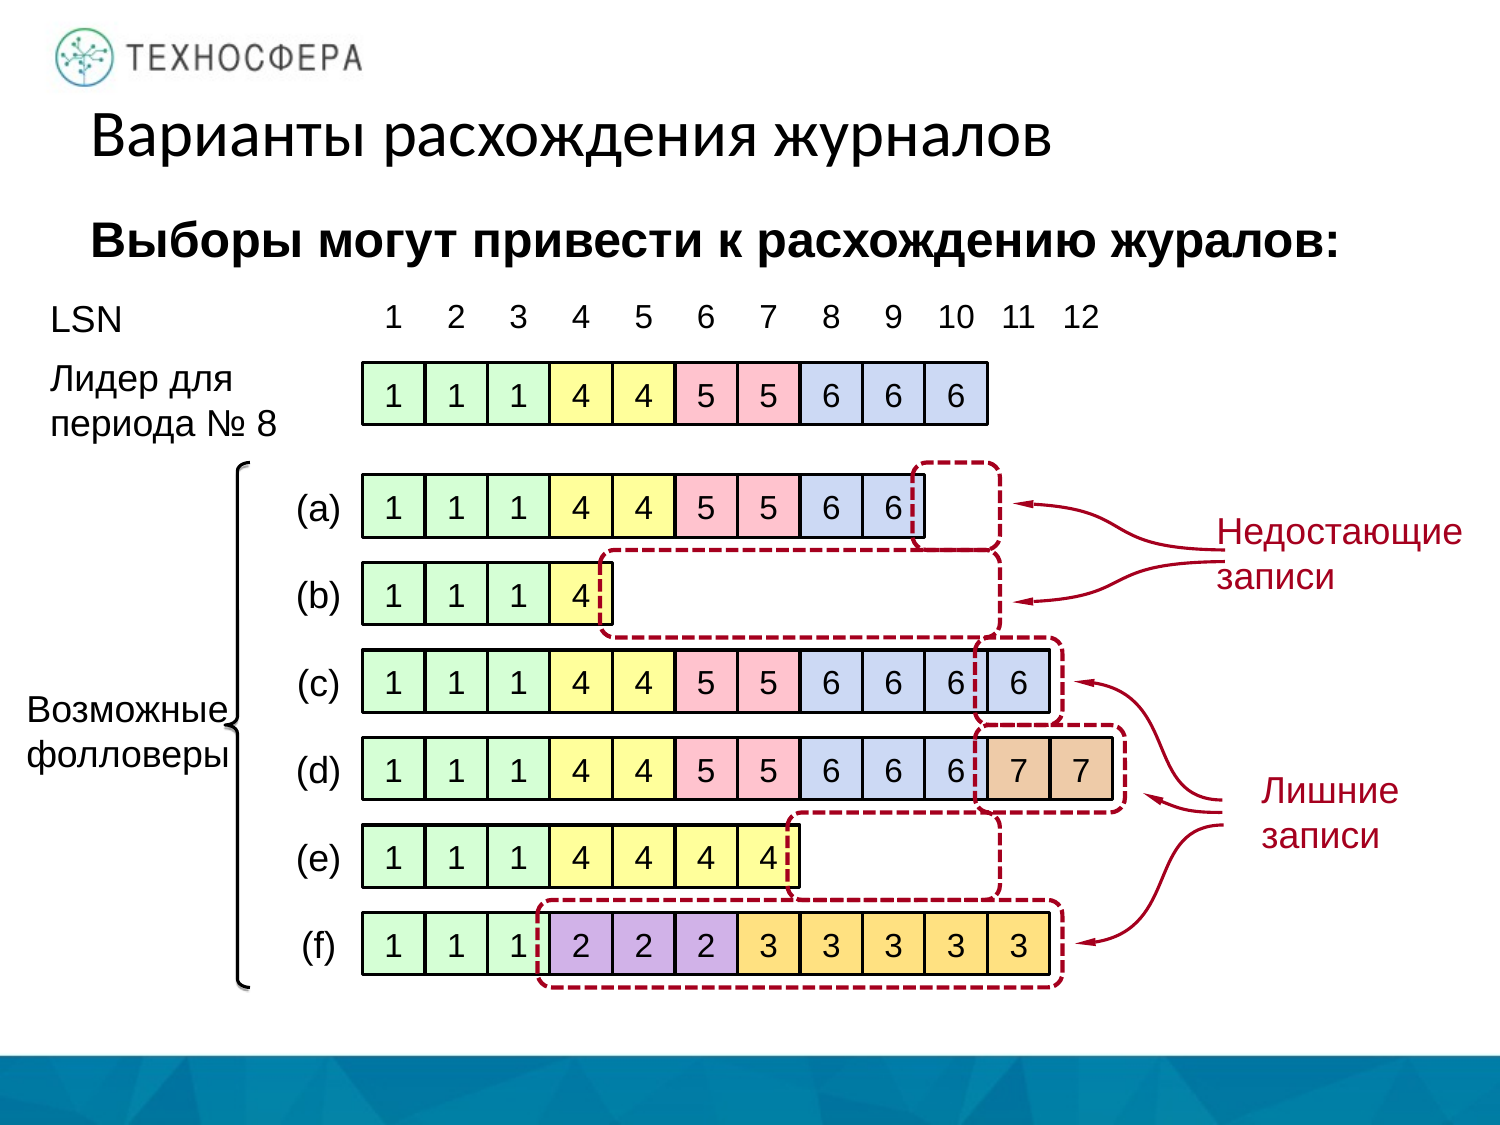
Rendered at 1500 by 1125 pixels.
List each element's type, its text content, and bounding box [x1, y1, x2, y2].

text_box 12 [1037, 287, 1125, 343]
text_box 4 [612, 474, 674, 538]
text_box 1 [487, 912, 549, 975]
text_box 1 [487, 562, 550, 625]
text_box 1 [362, 362, 424, 425]
text_box 3 [924, 912, 988, 975]
text_box 1 [424, 362, 487, 425]
text_box 5 [737, 649, 799, 713]
text_box 7 [737, 287, 799, 343]
text_box 2 [549, 912, 612, 975]
text_box 6 [674, 287, 737, 343]
text_box 2 [424, 287, 487, 343]
text_box 8 [799, 287, 862, 343]
text_box 3 [738, 912, 799, 975]
text_box 4 [550, 562, 613, 625]
title Варианты расхождения журналов [75, 79, 1425, 180]
text_box 5 [674, 362, 737, 425]
text_box 4 [612, 649, 674, 713]
text_box 10 [912, 287, 974, 343]
text_box 4 [612, 362, 674, 425]
text_box 1 [487, 474, 550, 538]
text_box 1 [424, 737, 487, 800]
text_box 1 [362, 287, 424, 343]
text_box 6 [924, 737, 987, 800]
text_box 1 [487, 649, 550, 713]
text_box 1 [424, 562, 487, 625]
text_box 5 [674, 737, 737, 800]
text_box 5 [737, 362, 799, 425]
text_box 3 [487, 287, 549, 343]
text_box 1 [362, 912, 424, 975]
text_box 1 [424, 912, 487, 975]
text_box 5 [737, 737, 799, 800]
text_box 5 [674, 649, 737, 713]
text_box LSN [50, 294, 238, 340]
text_box 4 [550, 737, 612, 800]
text_box 4 [737, 824, 800, 888]
text_box 4 [674, 824, 737, 888]
text_box 1 [424, 649, 487, 713]
text_box Возможные фолловеры [26, 684, 327, 776]
text_box 5 [674, 474, 737, 538]
text_box 6 [862, 737, 924, 800]
text_box (f) [287, 920, 350, 967]
text_box 6 [800, 474, 862, 538]
text_box 6 [924, 649, 987, 713]
text_box 1 [362, 474, 424, 538]
text_box 4 [612, 824, 674, 888]
text_box 7 [1049, 737, 1113, 800]
text_box (d) [287, 745, 350, 792]
text_box (b) [287, 570, 350, 617]
text_box 3 [862, 912, 924, 975]
text_box 2 [612, 912, 674, 975]
text_box 6 [799, 737, 862, 800]
text_box (a) [287, 483, 350, 529]
text_box 11 [974, 287, 1037, 343]
text_box 2 [674, 912, 738, 975]
text_box 3 [799, 912, 862, 975]
text_box Лишние записи [1246, 758, 1425, 864]
text_box 4 [549, 287, 612, 343]
text_box 1 [487, 737, 550, 800]
text_box 6 [862, 474, 925, 538]
text_box 6 [924, 362, 988, 425]
text_box 1 [362, 649, 424, 713]
list Выборы могут привести к расхождению журалов: [75, 200, 1425, 300]
text_box 9 [862, 287, 912, 343]
text_box 1 [362, 562, 424, 625]
text_box Недостающие записи [1201, 499, 1478, 605]
text_box 1 [362, 737, 424, 800]
text_box 6 [987, 649, 1050, 713]
text_box 1 [362, 824, 424, 888]
text_box 1 [424, 474, 487, 538]
text_box 4 [550, 362, 612, 425]
text_box Лидер для периода № 8 [49, 353, 350, 444]
text_box (e) [287, 833, 350, 879]
text_box 4 [550, 474, 612, 538]
text_box 6 [799, 649, 862, 713]
text_box 4 [550, 649, 612, 713]
text_box (c) [287, 658, 350, 704]
text_box 4 [550, 824, 612, 888]
text_box 1 [487, 362, 550, 425]
text_box 5 [737, 474, 800, 538]
text_box 6 [862, 649, 924, 713]
text_box 1 [424, 824, 487, 888]
text_box 6 [862, 362, 924, 425]
text_box 5 [612, 287, 674, 343]
text_box 4 [612, 737, 674, 800]
text_box 1 [487, 824, 550, 888]
text_box 6 [799, 362, 862, 425]
text_box 7 [987, 737, 1049, 800]
picture [0, 0, 1500, 1057]
text_box 3 [988, 912, 1050, 975]
